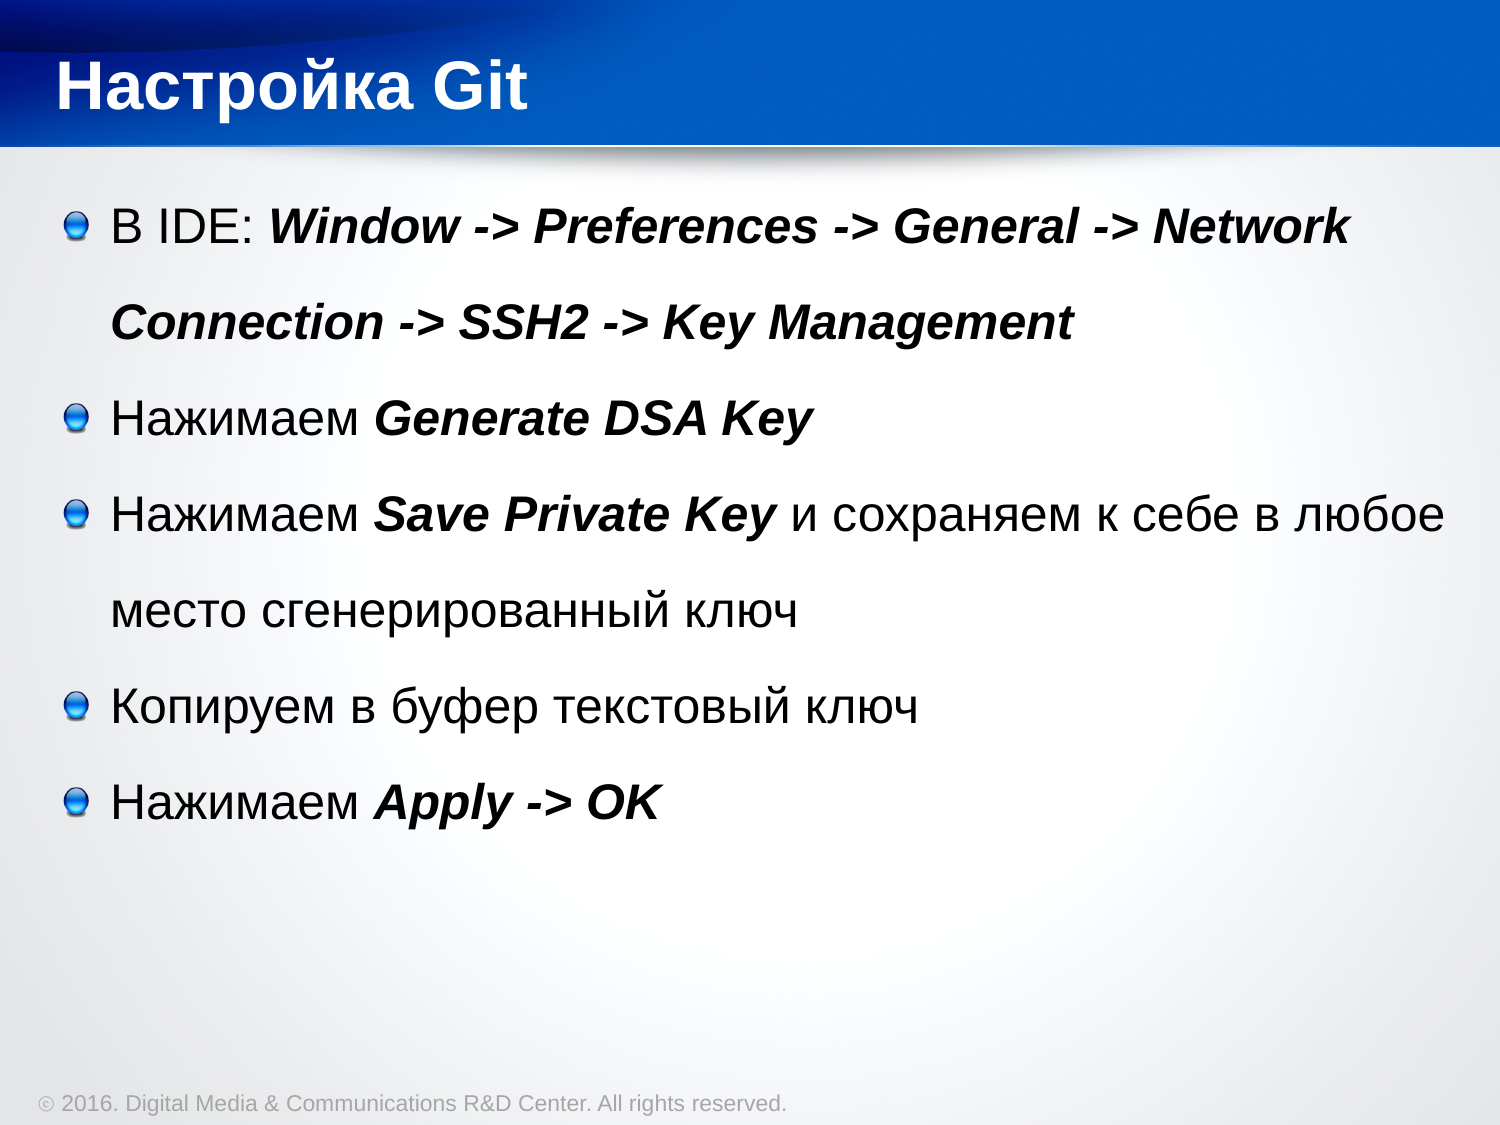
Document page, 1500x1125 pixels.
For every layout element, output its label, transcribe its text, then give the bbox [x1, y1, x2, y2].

picture [0, 0, 1500, 1125]
title Настройка Git [37, 38, 1471, 126]
list В IDE: Window -> Preferences -> General -> Network Connection -> SSH2 -> Key Management Нажимаем Generate DSA Key Нажимаем Save Private Key и сохраняем к себе в любое место сгенерированный ключ Копируем в буфер текстовый ключ Нажимаем Apply -> OK [41, 149, 1471, 1065]
